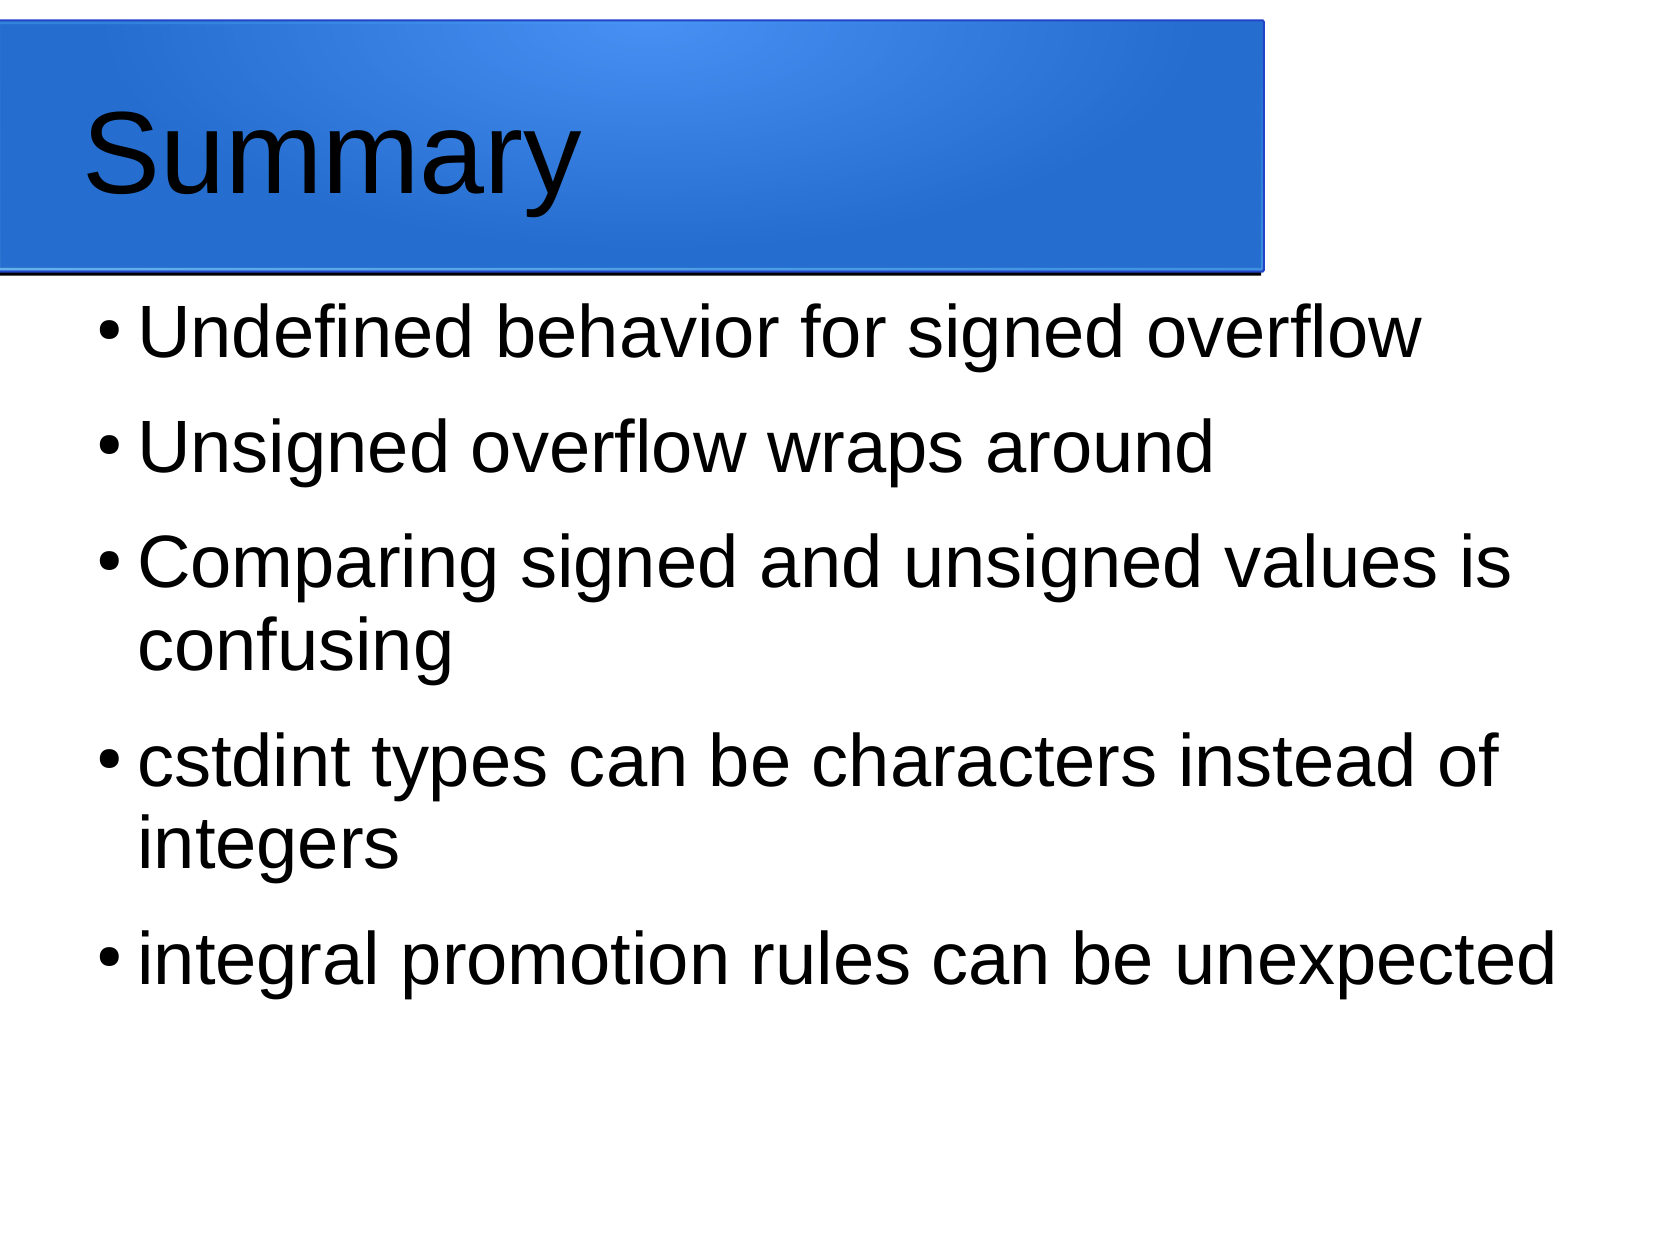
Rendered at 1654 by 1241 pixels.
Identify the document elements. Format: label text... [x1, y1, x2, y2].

title Summary [82, 49, 1571, 257]
list Undefined behavior for signed overflow Unsigned overflow wraps around Comparing signed and unsigned values is confusing cstdint types can be characters instead of integers integral promotion rules can be unexpected [82, 290, 1571, 1010]
